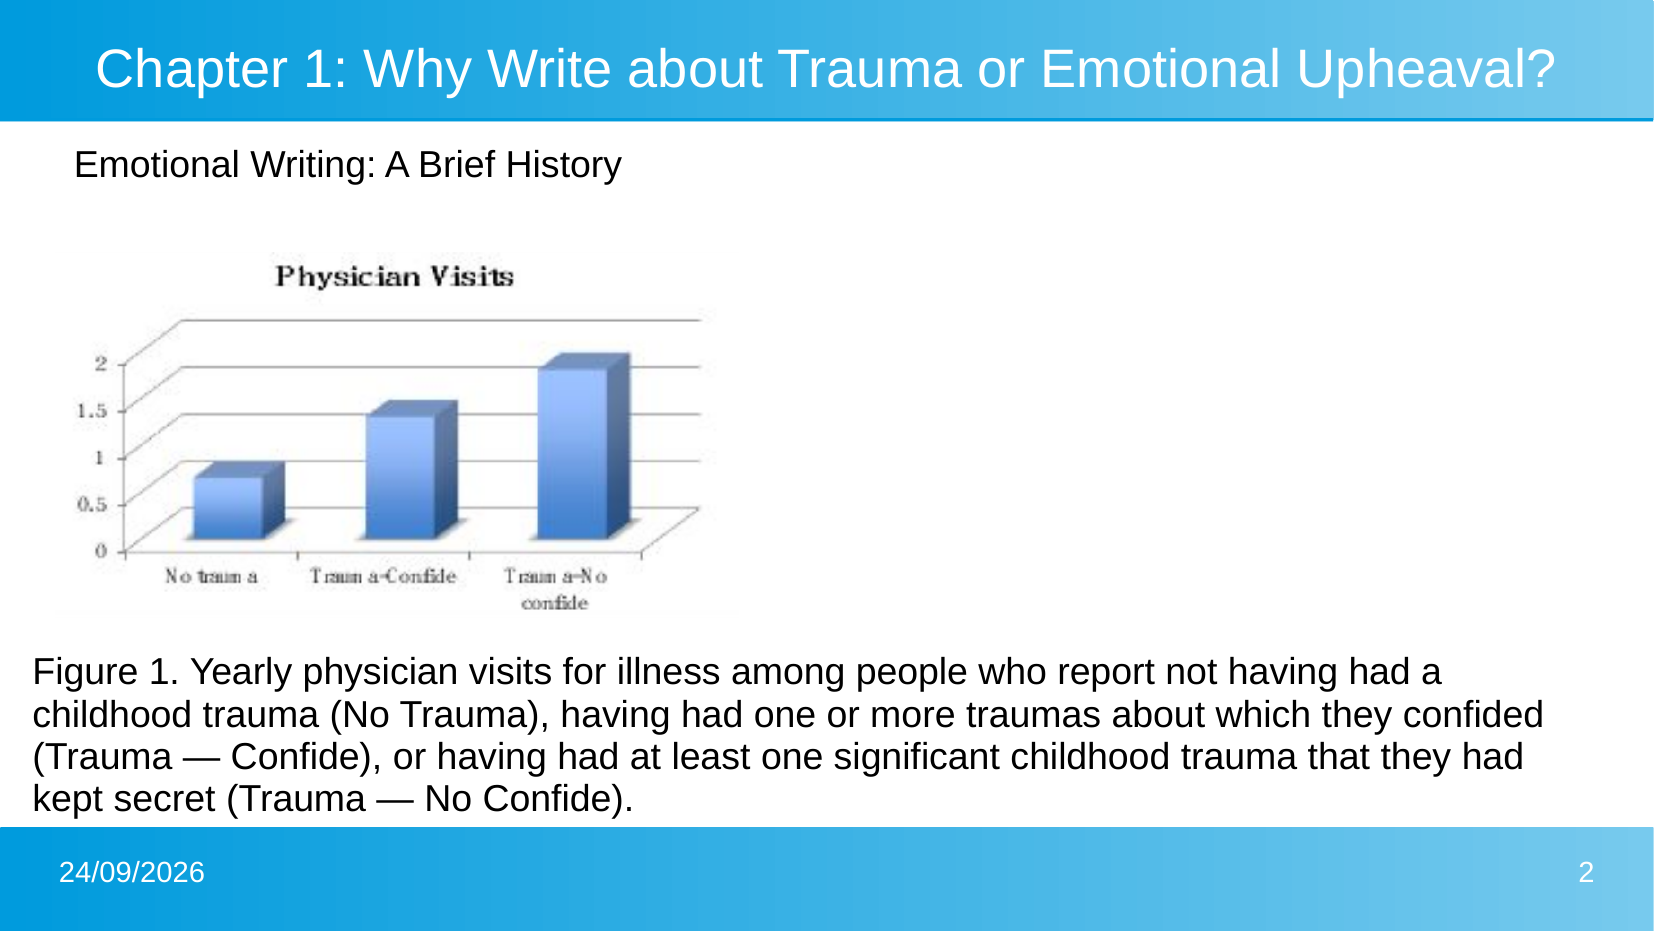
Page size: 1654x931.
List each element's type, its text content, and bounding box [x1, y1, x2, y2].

text_box Emotional Writing: A Brief History [59, 135, 1625, 235]
title Chapter 1: Why Write about Trauma or Emotional Upheaval? [59, 29, 1595, 108]
picture [55, 252, 739, 618]
text_box Figure 1. Yearly physician visits for illness among people who report not having had a childhood trauma (No Trauma), having had one or more traumas about which they confided (Trauma — Confide), or having had at least one significant childhood trauma that they had kept secret (Trauma — No Confide). [17, 643, 1595, 931]
